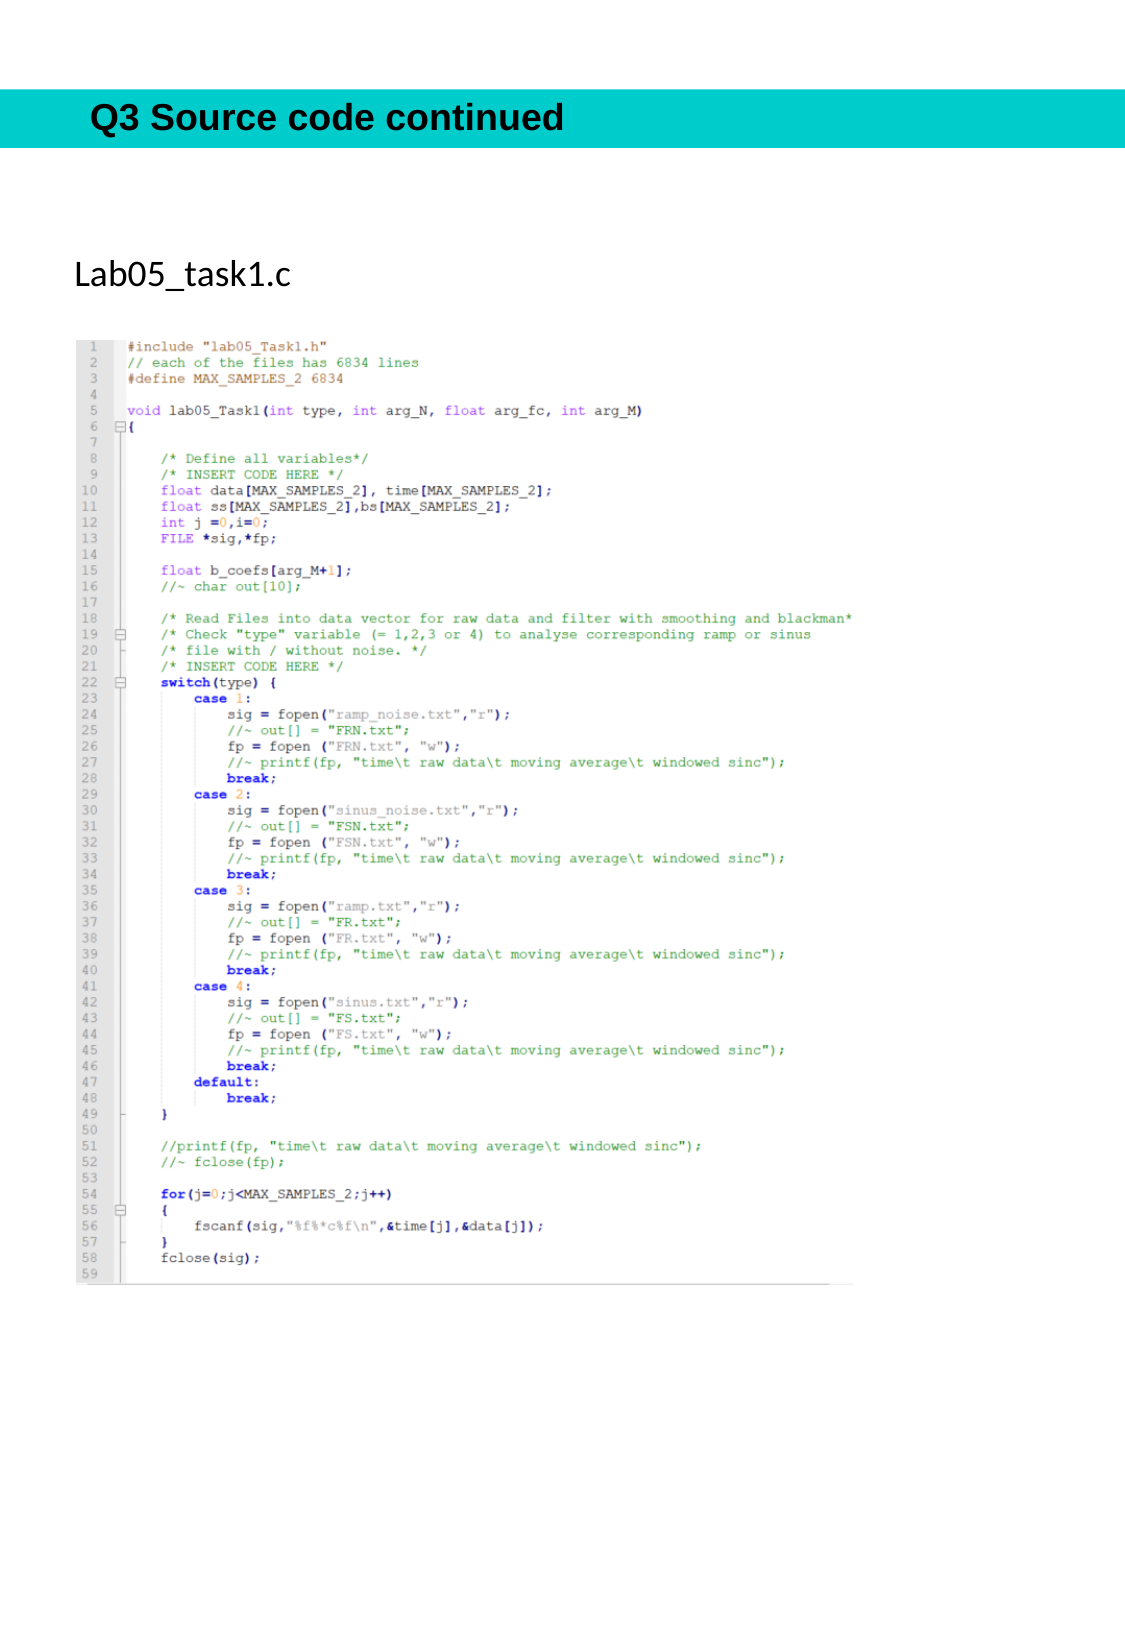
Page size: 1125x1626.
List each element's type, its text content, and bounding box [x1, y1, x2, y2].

text_box Lab05_task1.c [59, 241, 1066, 303]
text_box Q3 Source code continued [0, 89, 1125, 148]
picture [76, 340, 853, 1285]
